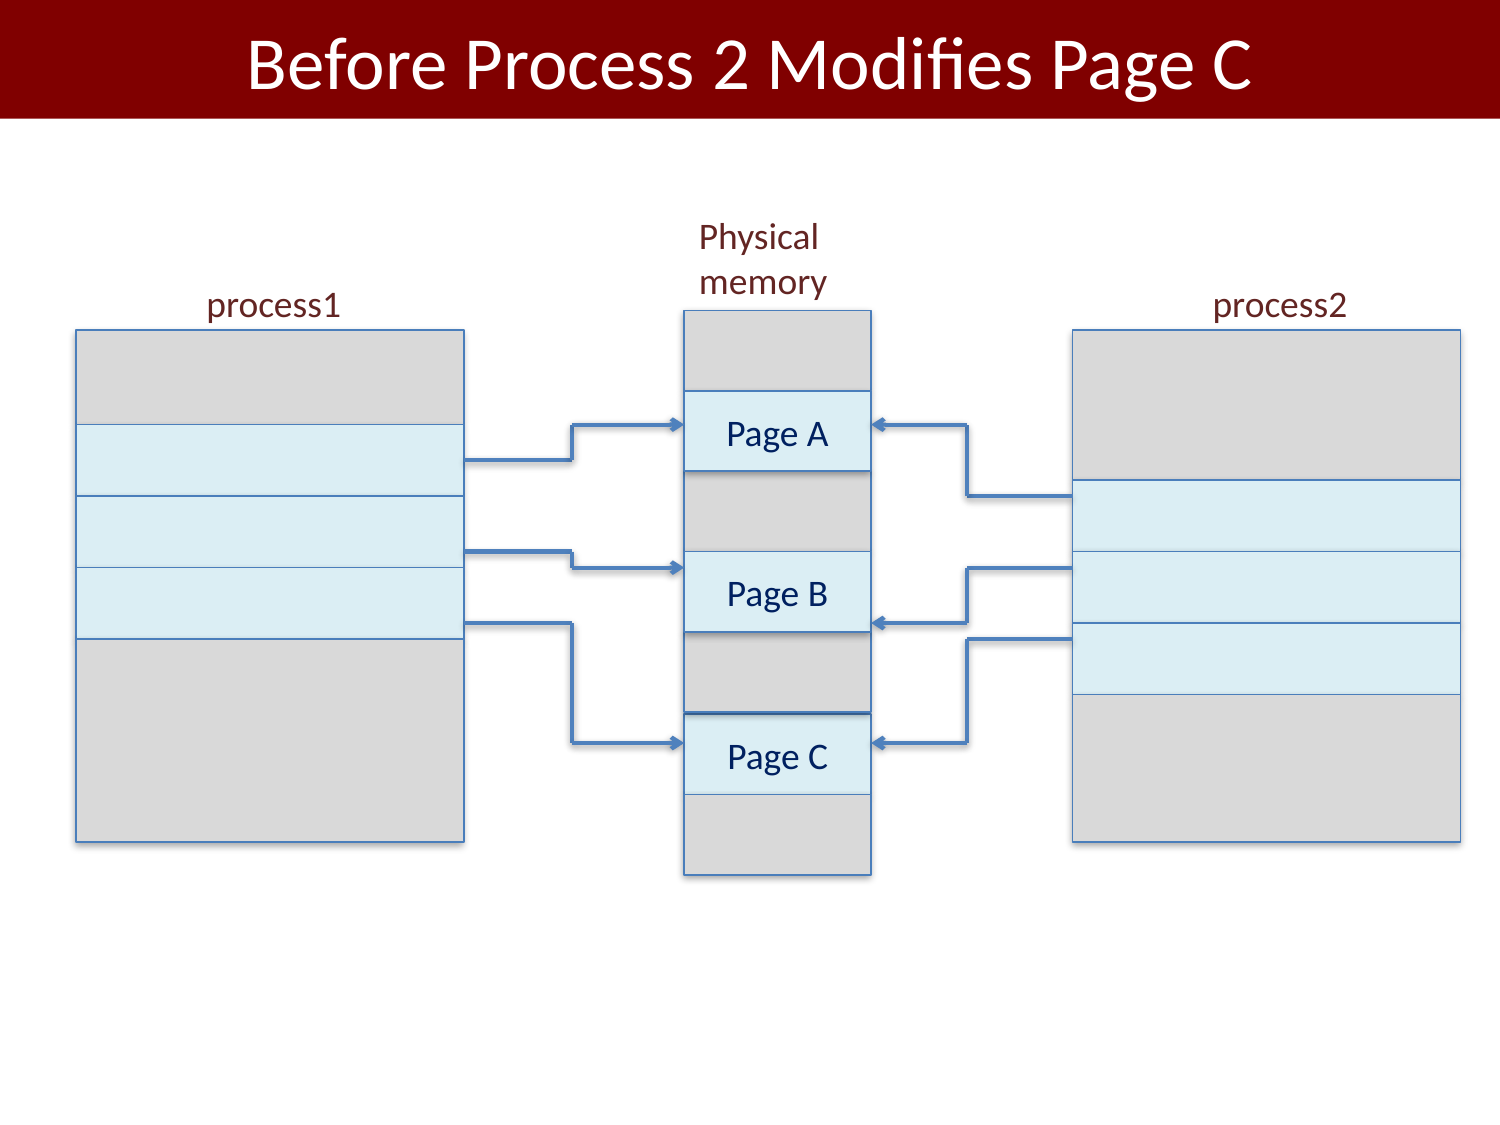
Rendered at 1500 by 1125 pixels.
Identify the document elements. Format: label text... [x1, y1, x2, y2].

text_box process1 [191, 272, 464, 333]
text_box [1072, 329, 1461, 843]
text_box Page A [684, 390, 872, 472]
text_box Physical memory [684, 204, 872, 310]
text_box Page B [684, 551, 872, 632]
text_box [684, 310, 872, 390]
text_box [684, 472, 872, 551]
text_box [76, 329, 464, 843]
text_box [684, 632, 872, 713]
text_box [684, 794, 872, 875]
text_box Page C [684, 714, 872, 794]
title Before Process 2 Modifies Page C [0, 0, 1500, 119]
text_box process2 [1197, 272, 1461, 333]
